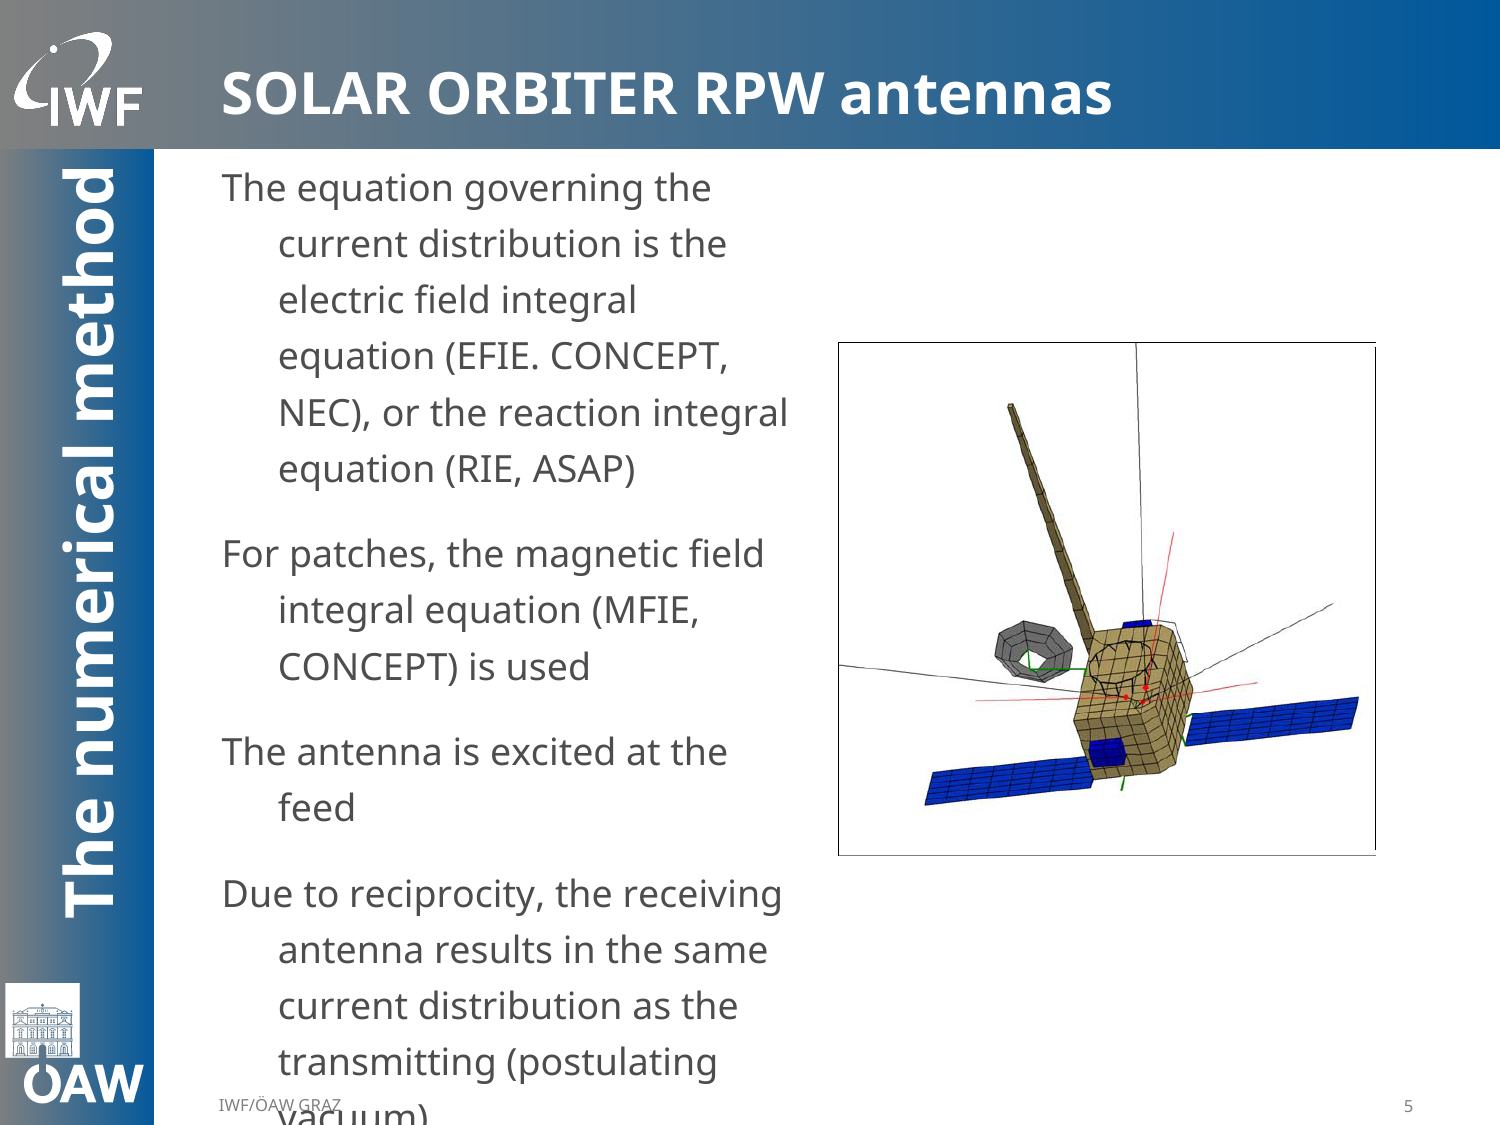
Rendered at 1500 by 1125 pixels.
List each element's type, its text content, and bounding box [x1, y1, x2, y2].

picture [8, 32, 154, 132]
picture [838, 342, 1376, 856]
list The equation governing the current distribution is the electric field integral equation (EFIE. CONCEPT, NEC), or the reaction integral equation (RIE, ASAP) For patches, the magnetic field integral equation (MFIE, CONCEPT) is used The antenna is excited at the feed Due to reciprocity, the receiving antenna results in the same current distribution as the transmitting (postulating vacuum) [206, 149, 818, 1099]
title SOLAR ORBITER RPW antennas [206, 16, 1459, 176]
text_box The numerical method [29, 148, 154, 959]
picture [5, 983, 154, 1105]
